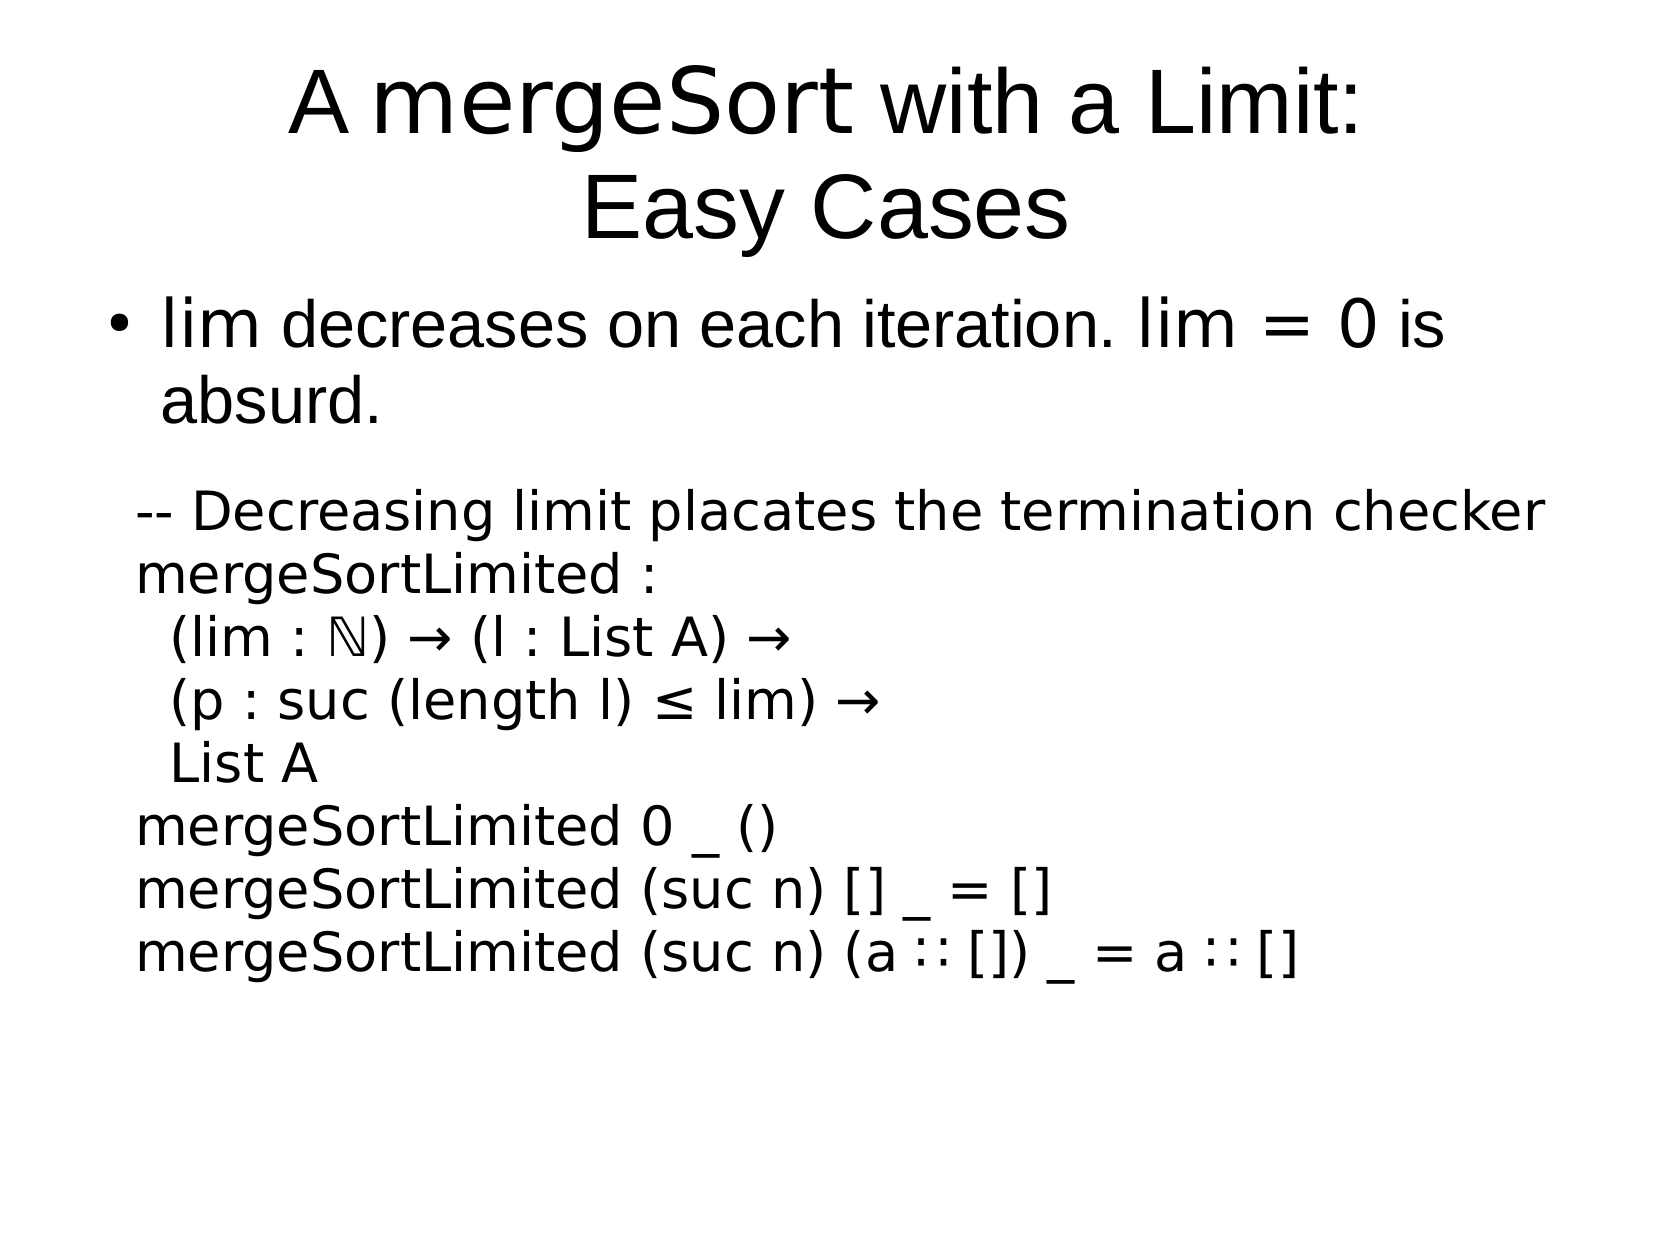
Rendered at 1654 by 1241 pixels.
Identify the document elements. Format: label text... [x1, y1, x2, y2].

title A mergeSort with a Limit: Easy Cases [82, 48, 1571, 258]
list lim decreases on each iteration. lim = 0 is absurd. [90, 285, 1628, 438]
list -- Decreasing limit placates the termination checker mergeSortLimited : (lim : ℕ) → (l : List A) → (p : suc (length l) ≤ lim) → List A mergeSortLimited 0 _ () mergeSortLimited (suc n) [] _ = [] mergeSortLimited (suc n) (a ∷ []) _ = a ∷ [] [135, 480, 1636, 1201]
